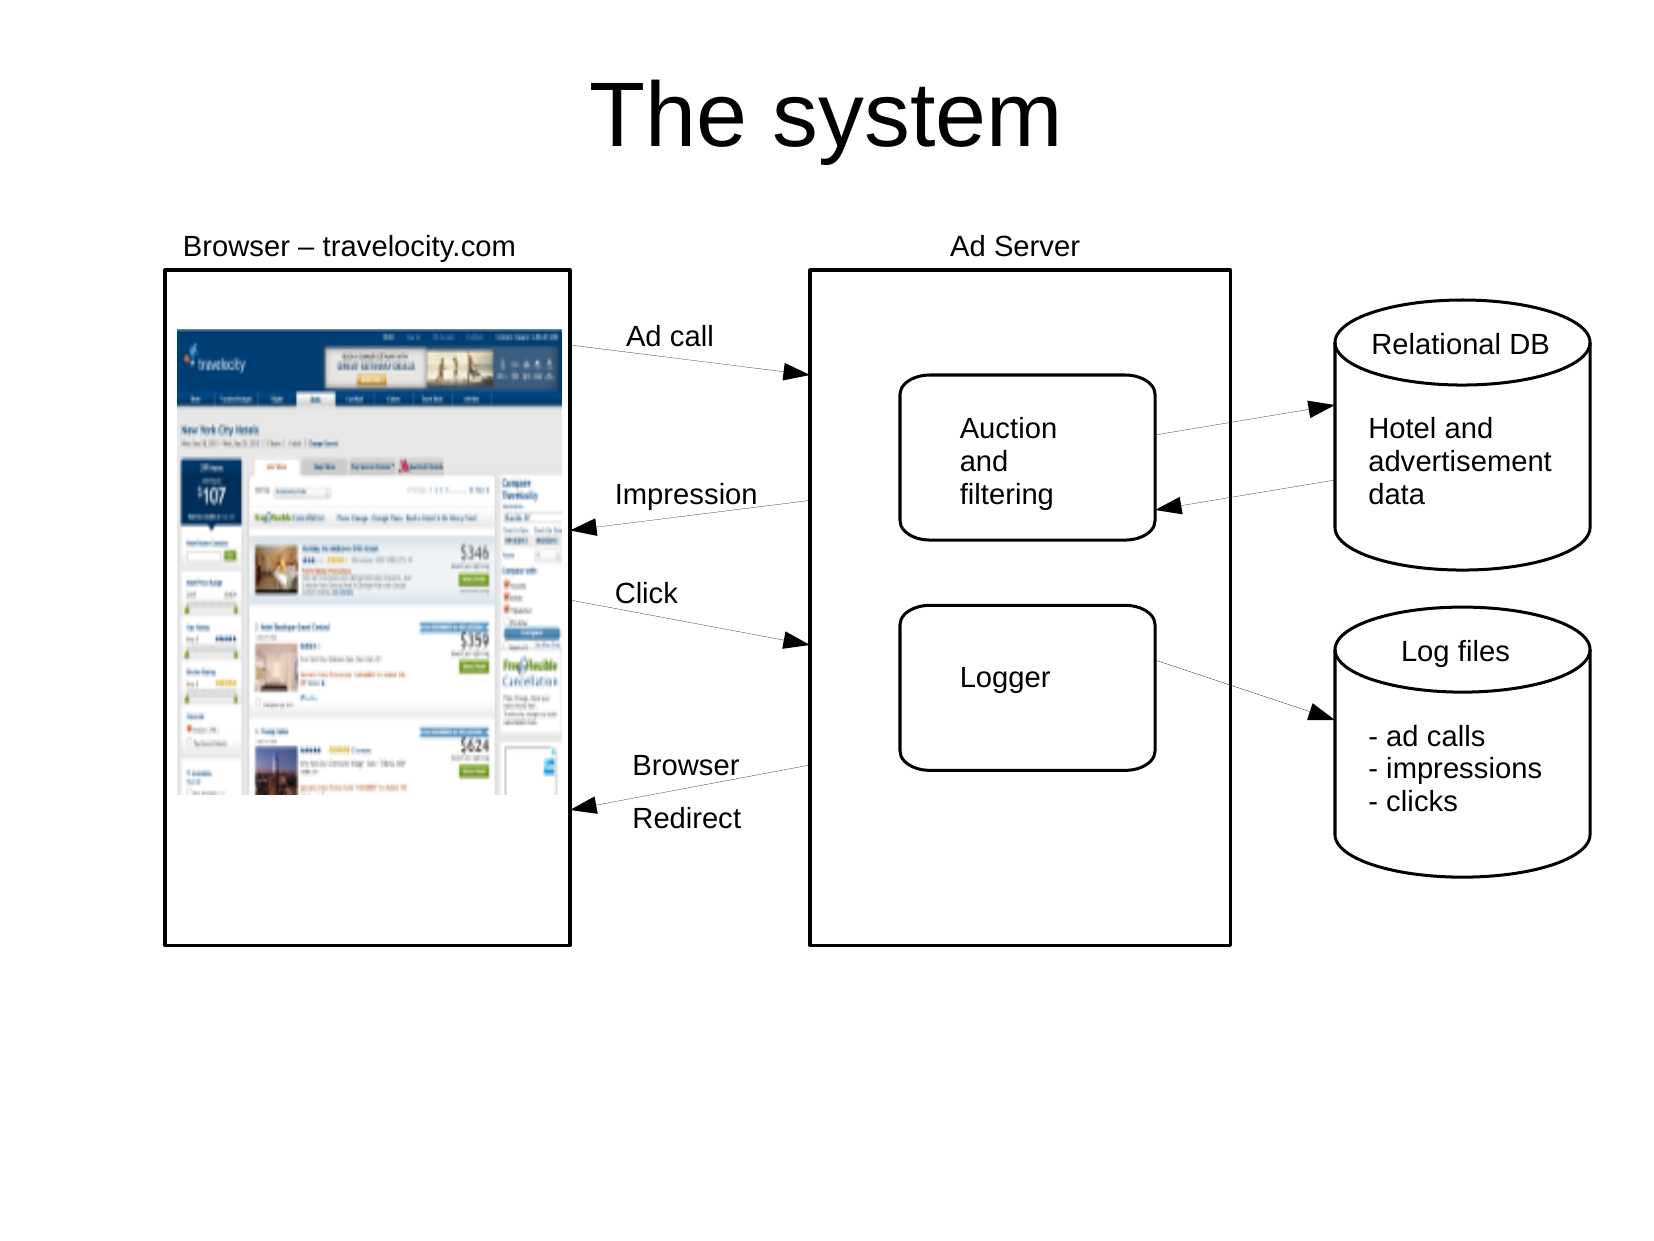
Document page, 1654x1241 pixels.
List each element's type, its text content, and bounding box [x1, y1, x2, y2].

text_box Auction and filtering [945, 405, 1096, 519]
text_box Ad Server [935, 222, 1101, 271]
text_box Browser [617, 741, 798, 789]
text_box Relational DB [1356, 320, 1573, 369]
text_box Hotel and advertisement data [1353, 405, 1591, 556]
text_box Logger [945, 653, 1096, 702]
text_box Browser – travelocity.com [168, 222, 576, 271]
title The system [82, 49, 1571, 181]
text_box Click [600, 570, 781, 618]
text_box Log files [1386, 627, 1582, 676]
text_box - ad calls - impressions - clicks [1353, 712, 1591, 863]
text_box Ad call [611, 312, 762, 361]
text_box Impression [600, 470, 781, 519]
picture [177, 329, 562, 796]
text_box Redirect [617, 794, 798, 843]
